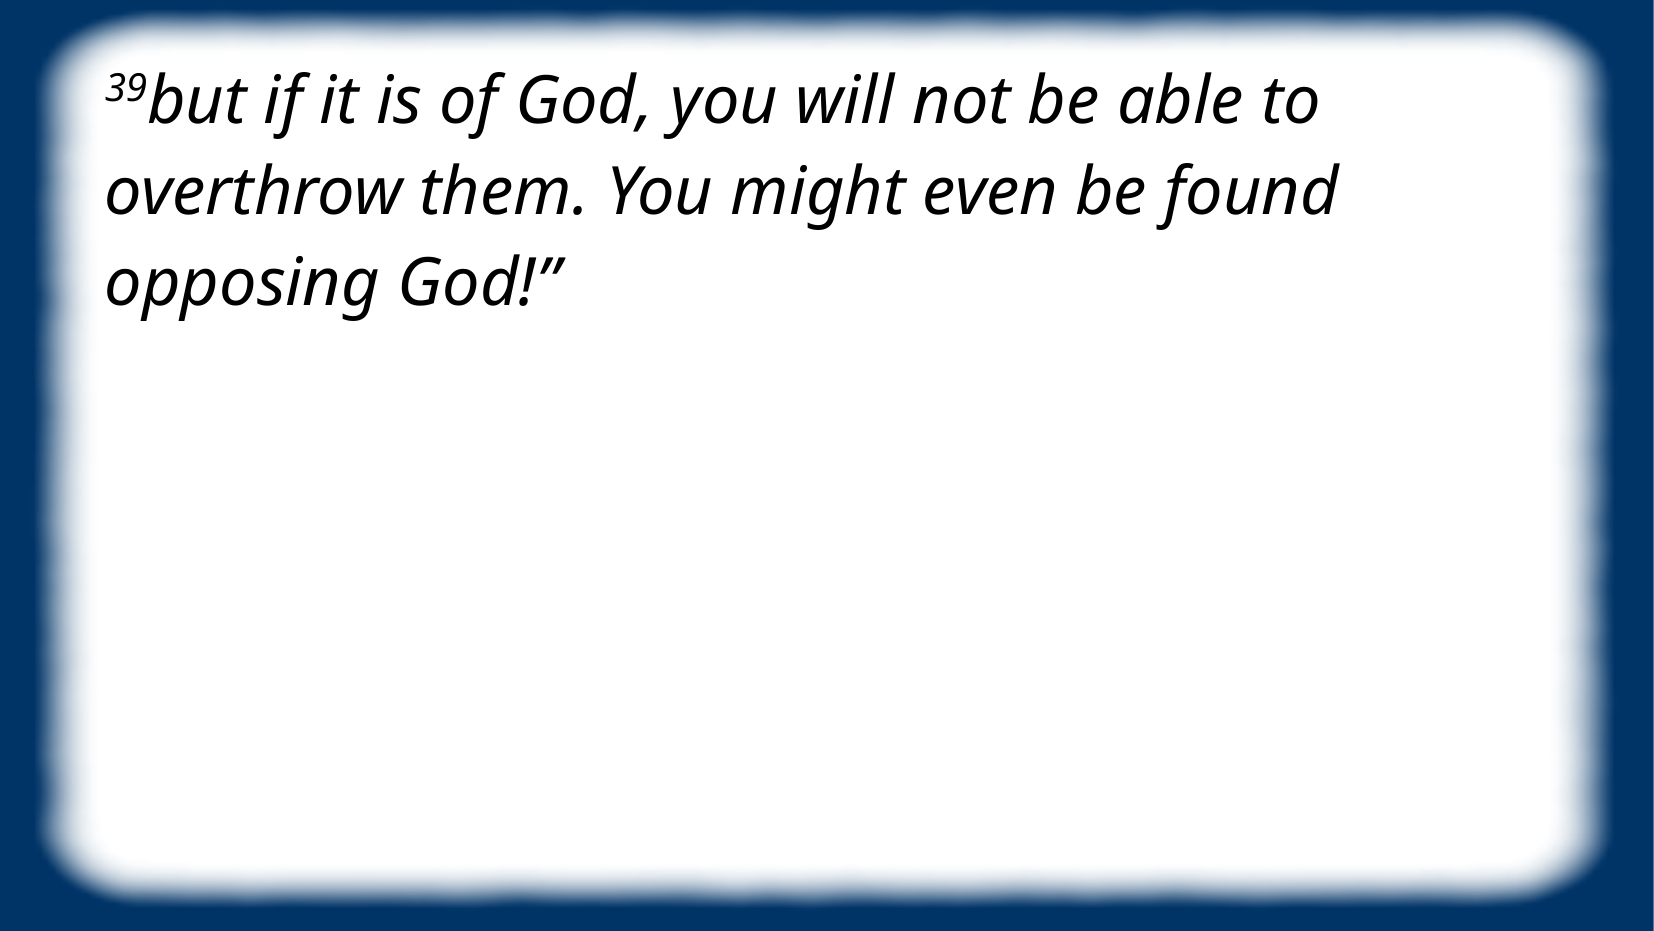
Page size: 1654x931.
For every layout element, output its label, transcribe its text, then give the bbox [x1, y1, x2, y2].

picture [0, 0, 1654, 931]
text_box 39but if it is of God, you will not be able to overthrow them. You might even be found opposing God!” [90, 45, 1561, 327]
